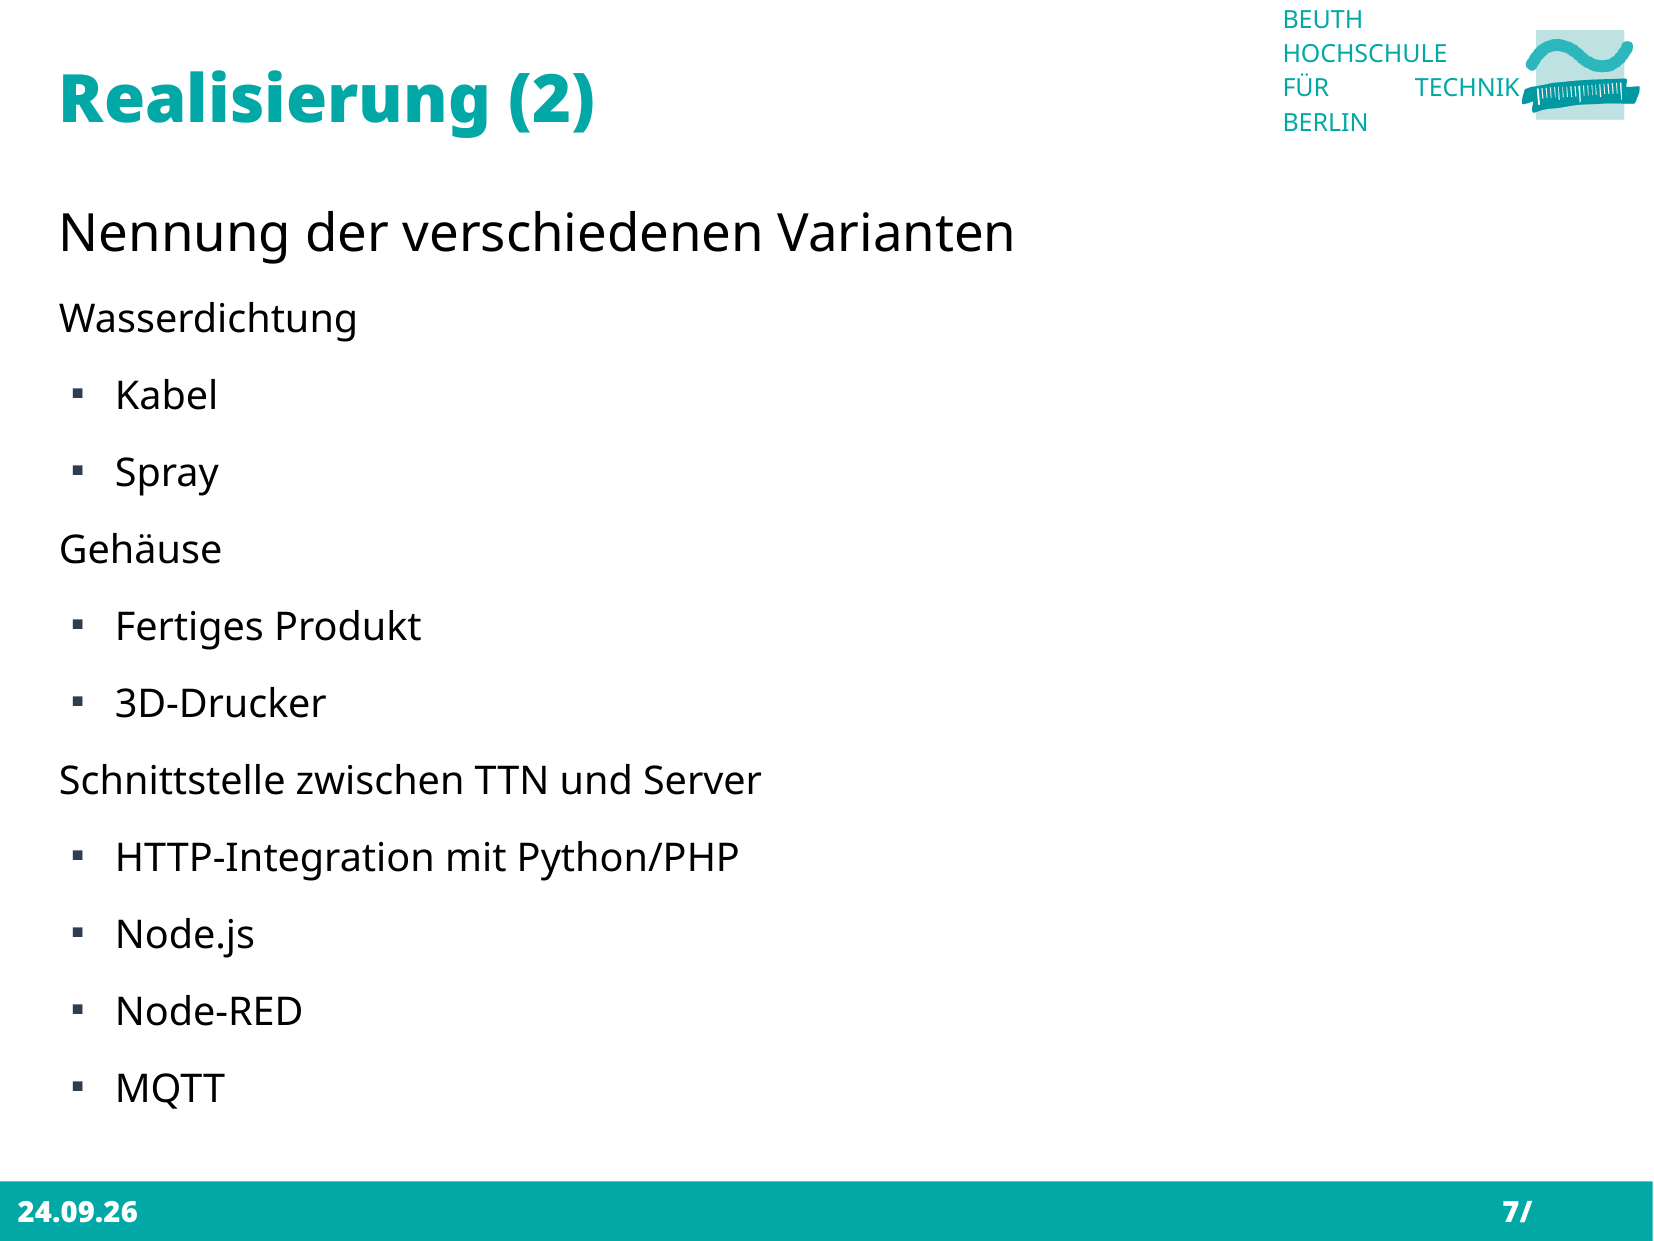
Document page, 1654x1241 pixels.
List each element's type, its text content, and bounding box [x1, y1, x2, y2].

title Realisierung (2) [58, 35, 1240, 142]
list Nennung der verschiedenen Varianten Wasserdichtung Kabel Spray Gehäuse Fertiges Produkt 3D-Drucker Schnittstelle zwischen TTN und Server HTTP-Integration mit Python/PHP Node.js Node-RED MQTT [58, 195, 1594, 1126]
picture [1522, 30, 1640, 120]
